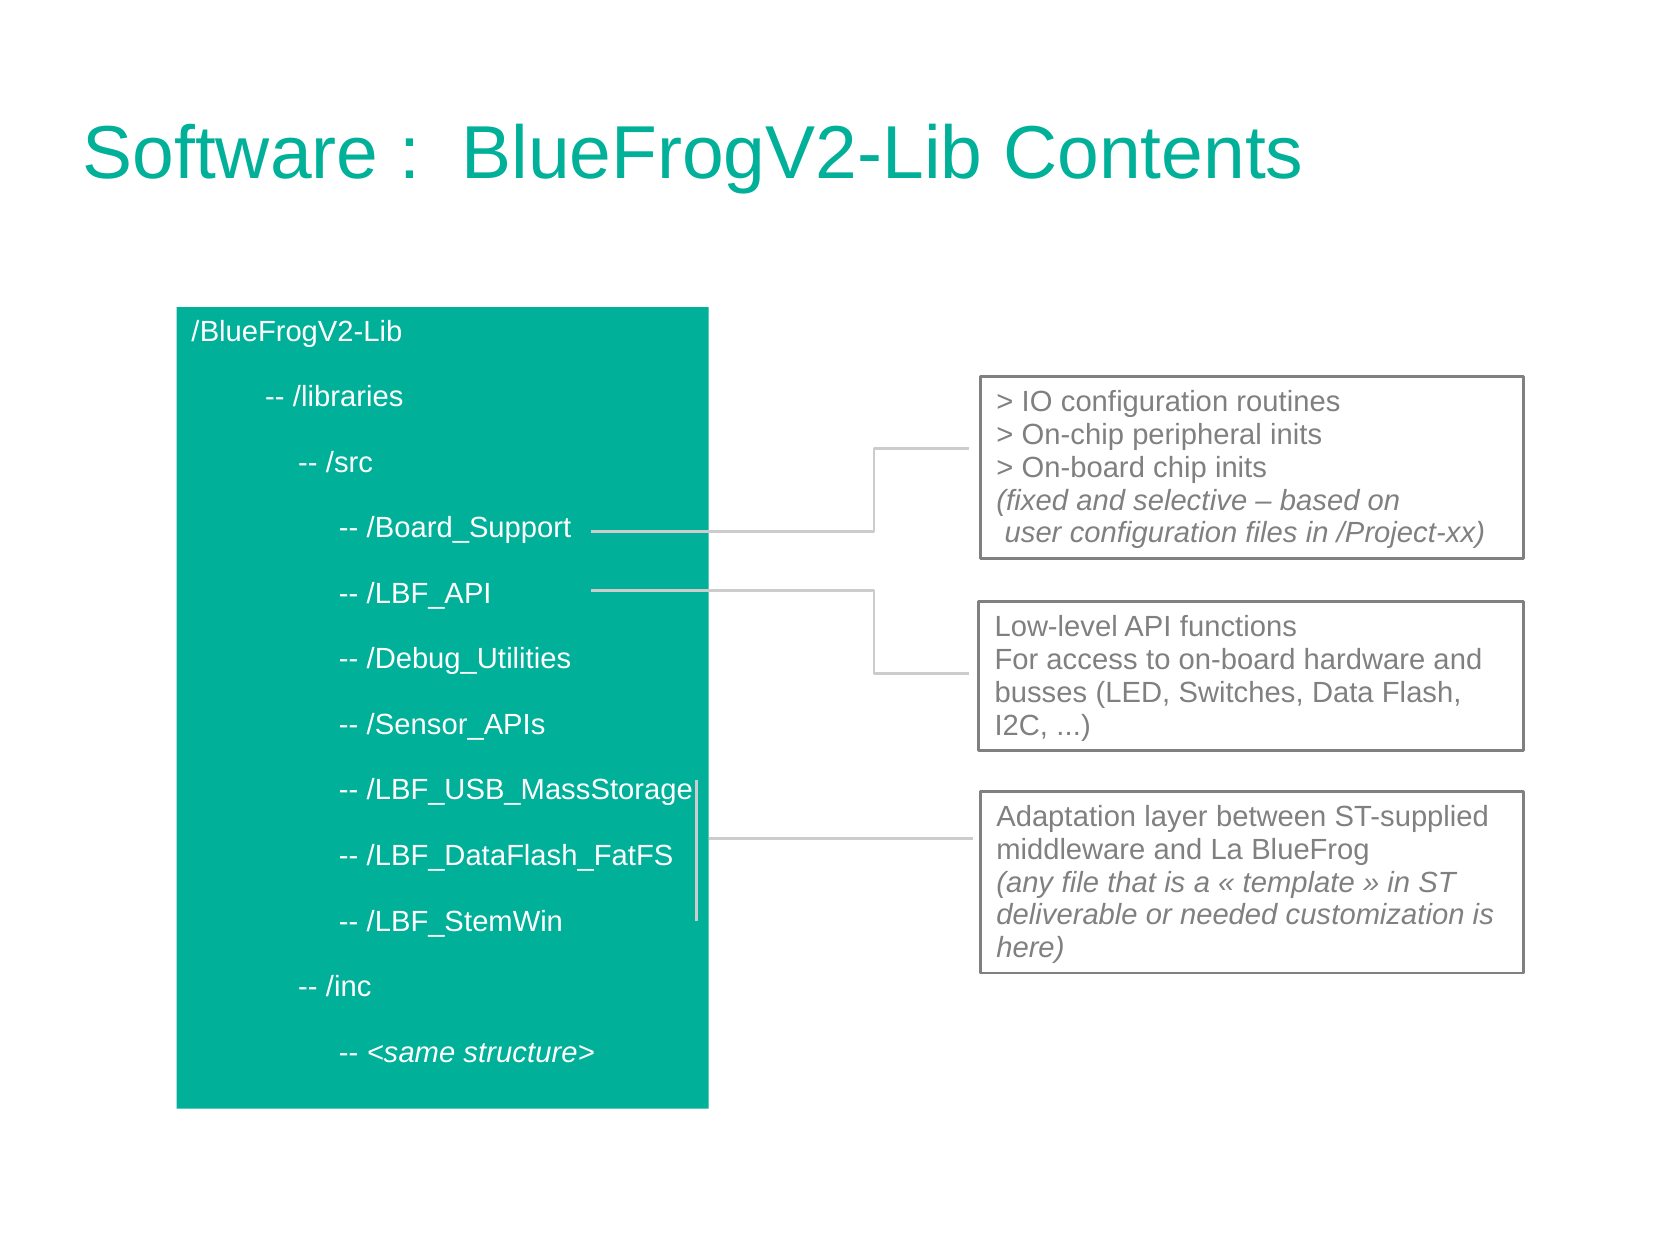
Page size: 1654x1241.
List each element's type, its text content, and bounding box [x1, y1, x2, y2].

title Software : BlueFrogV2-Lib Contents [82, 49, 1571, 257]
text_box /BlueFrogV2-Lib -- /libraries -- /src -- /Board_Support -- /LBF_API -- /Debug_Utilities -- /Sensor_APIs -- /LBF_USB_MassStorage -- /LBF_DataFlash_FatFS -- /LBF_StemWin -- /inc -- <same structure> [176, 307, 709, 1109]
text_box Adaptation layer between ST-supplied middleware and La BlueFrog (any file that is a « template » in ST deliverable or needed customization is here) [980, 791, 1524, 973]
text_box > IO configuration routines > On-chip peripheral inits > On-board chip inits (fixed and selective – based on user configuration files in /Project-xx) [980, 376, 1524, 559]
text_box Low-level API functions For access to on-board hardware and busses (LED, Switches, Data Flash, I2C, ...) [978, 601, 1524, 751]
